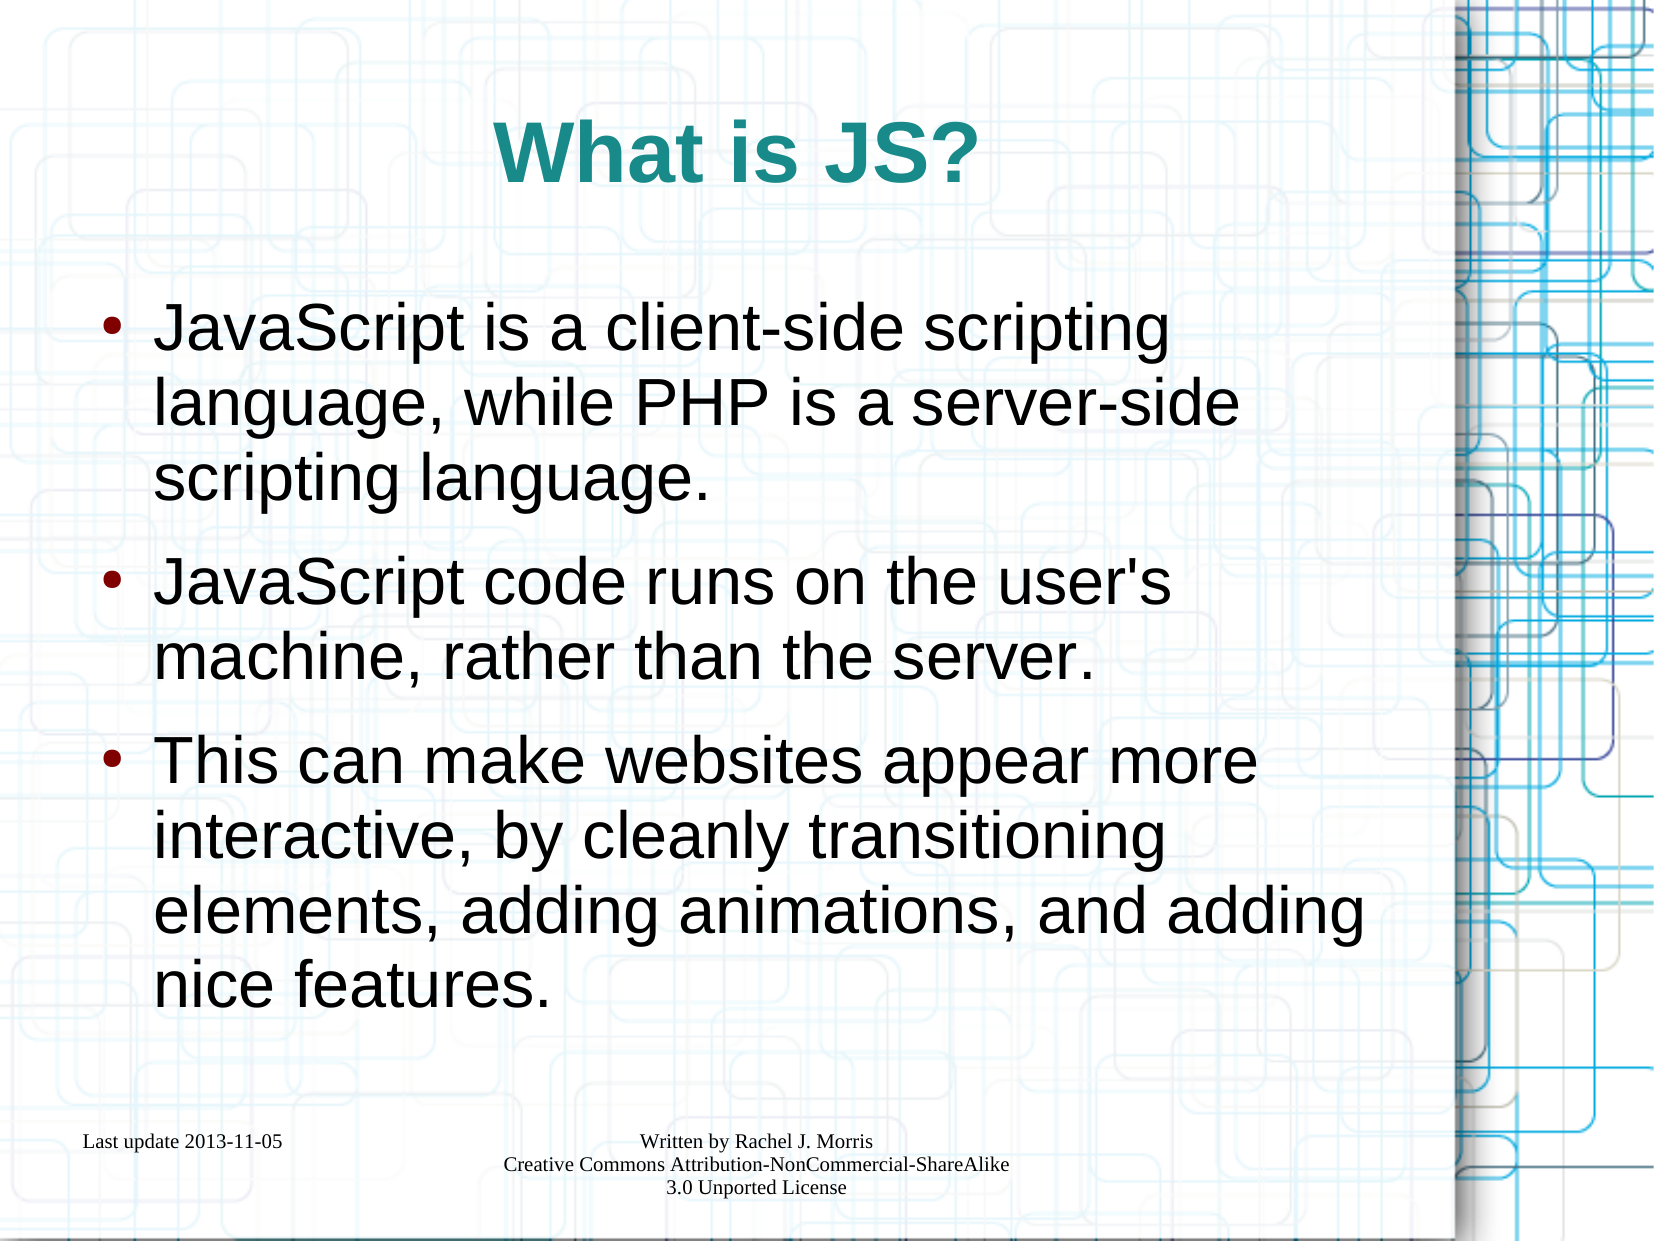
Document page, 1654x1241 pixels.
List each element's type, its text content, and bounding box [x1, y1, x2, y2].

picture [0, 0, 1654, 1241]
list JavaScript is a client-side scripting language, while PHP is a server-side scripting language. JavaScript code runs on the user's machine, rather than the server. This can make websites appear more interactive, by cleanly transitioning elements, adding animations, and adding nice features. [82, 290, 1418, 1023]
title What is JS? [59, 49, 1418, 257]
